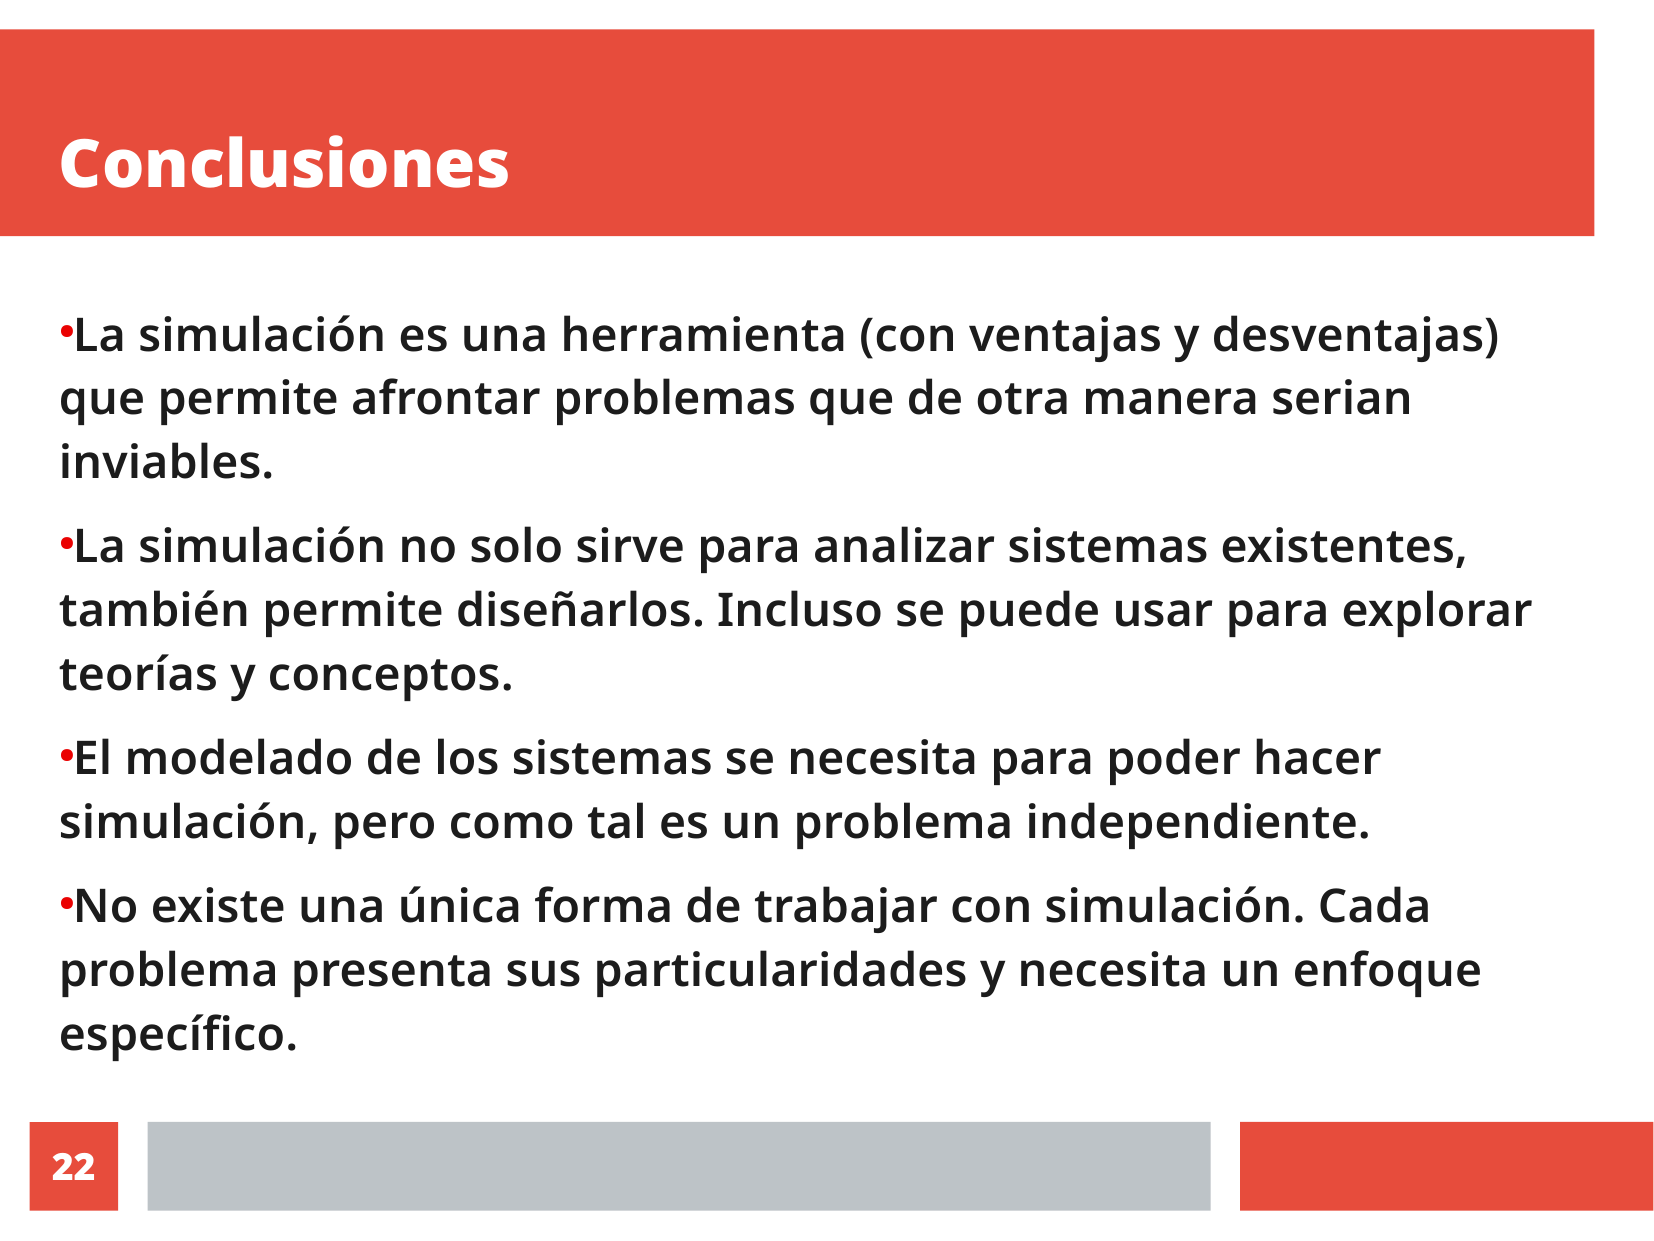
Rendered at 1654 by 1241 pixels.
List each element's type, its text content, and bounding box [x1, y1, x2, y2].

list La simulación es una herramienta (con ventajas y desventajas) que permite afrontar problemas que de otra manera serian inviables. La simulación no solo sirve para analizar sistemas existentes, también permite diseñarlos. Incluso se puede usar para explorar teorías y conceptos. El modelado de los sistemas se necesita para poder hacer simulación, pero como tal es un problema independiente. No existe una única forma de trabajar con simulación. Cada problema presenta sus particularidades y necesita un enfoque específico. [59, 301, 1565, 1069]
title Conclusiones [59, 59, 1595, 207]
